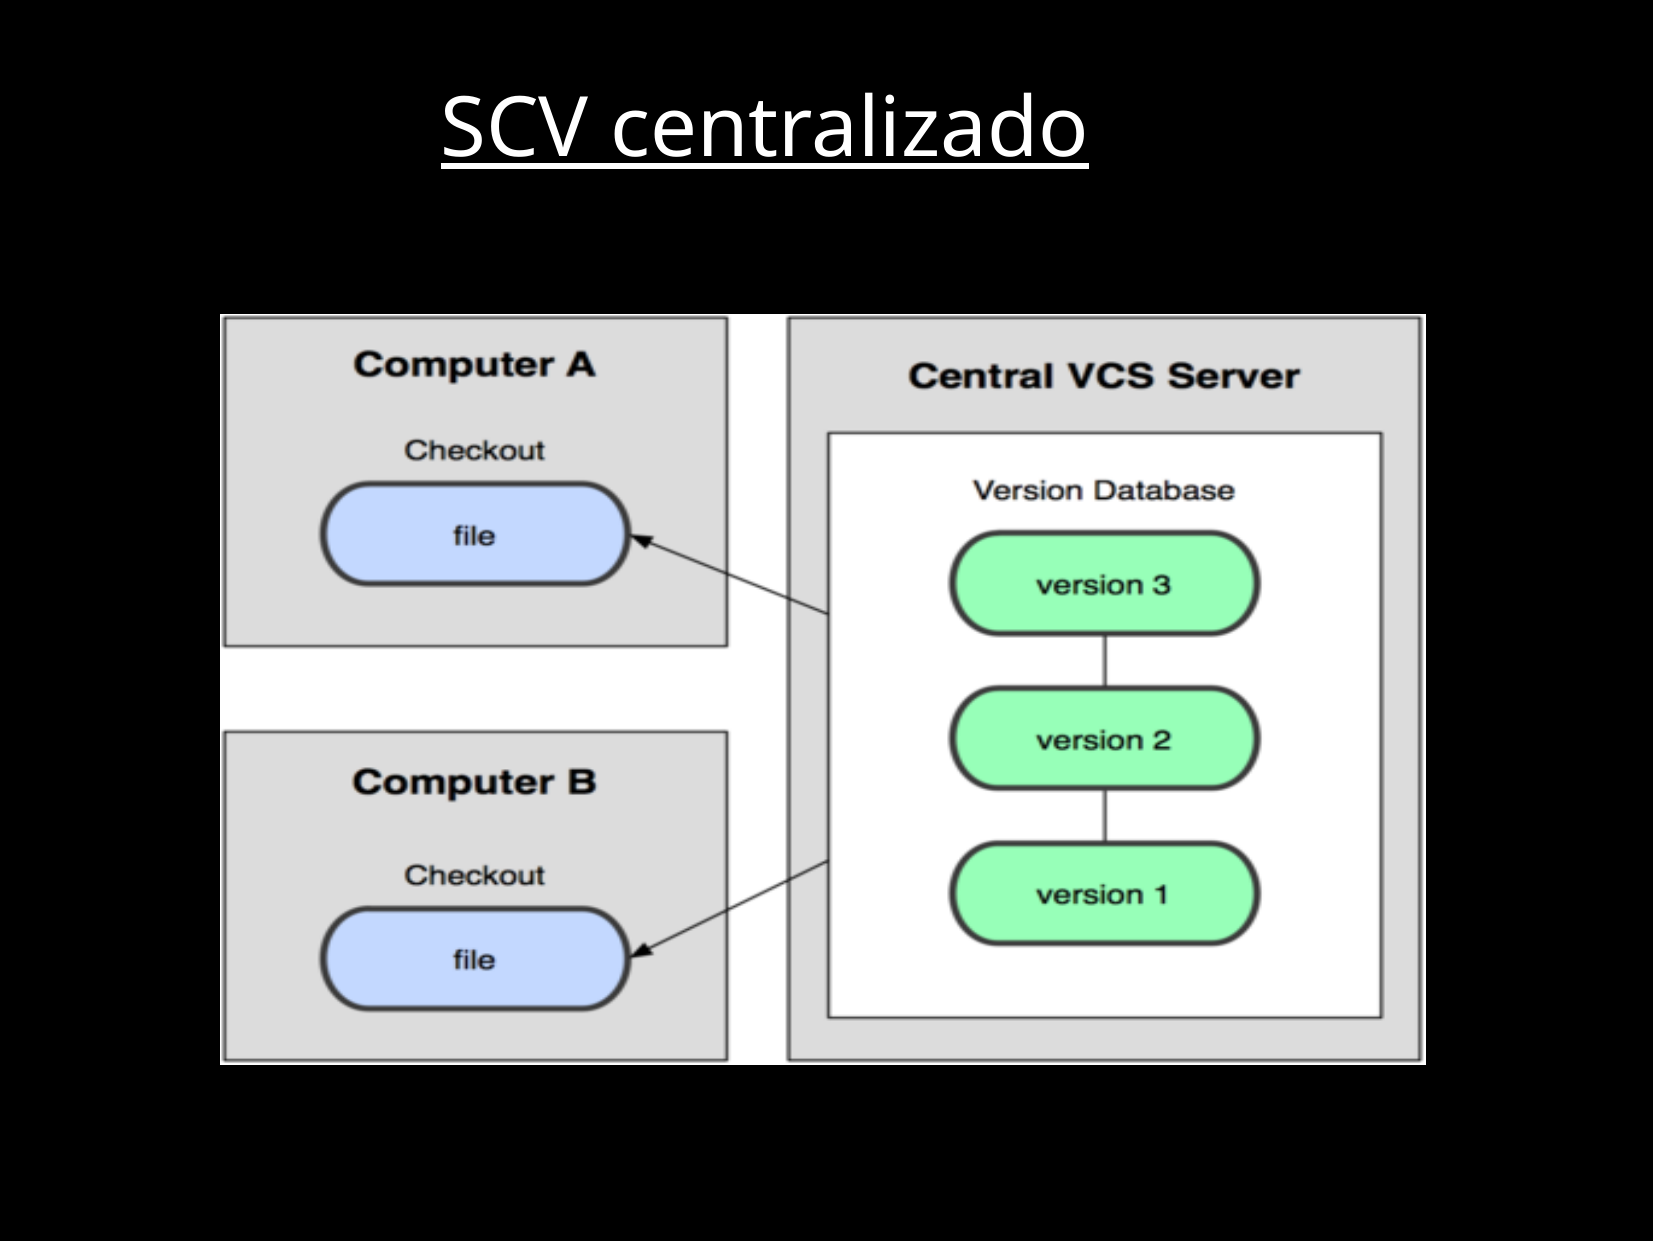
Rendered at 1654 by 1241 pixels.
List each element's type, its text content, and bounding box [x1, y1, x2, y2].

picture [220, 314, 1426, 1066]
text_box SCV centralizado [390, 60, 1531, 183]
